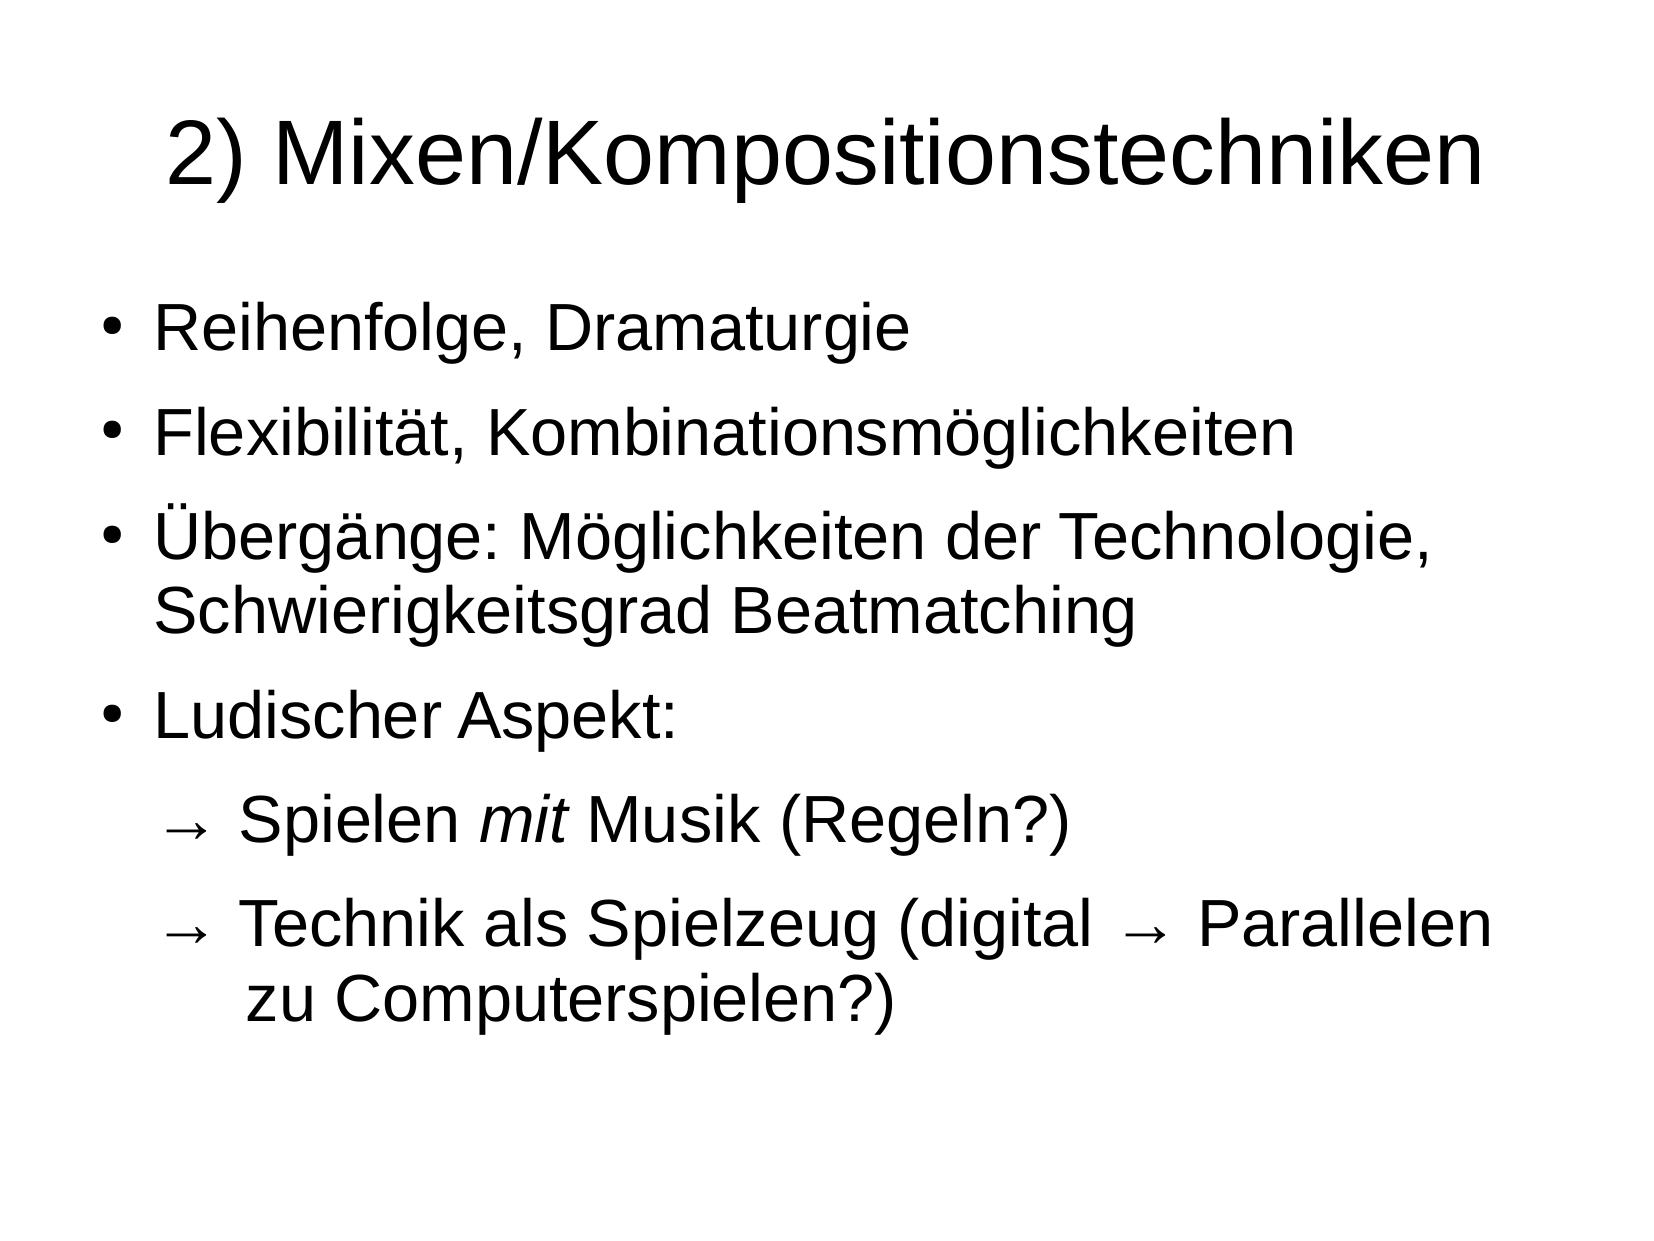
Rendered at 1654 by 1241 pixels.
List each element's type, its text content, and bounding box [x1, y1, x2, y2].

title 2) Mixen/Kompositionstechniken [82, 49, 1571, 257]
list Reihenfolge, Dramaturgie Flexibilität, Kombinationsmöglichkeiten Übergänge: Möglichkeiten der Technologie, Schwierigkeitsgrad Beatmatching Ludischer Aspekt: → Spielen mit Musik (Regeln?) → Technik als Spielzeug (digital → Parallelen zu Computerspielen?) [82, 290, 1571, 1109]
